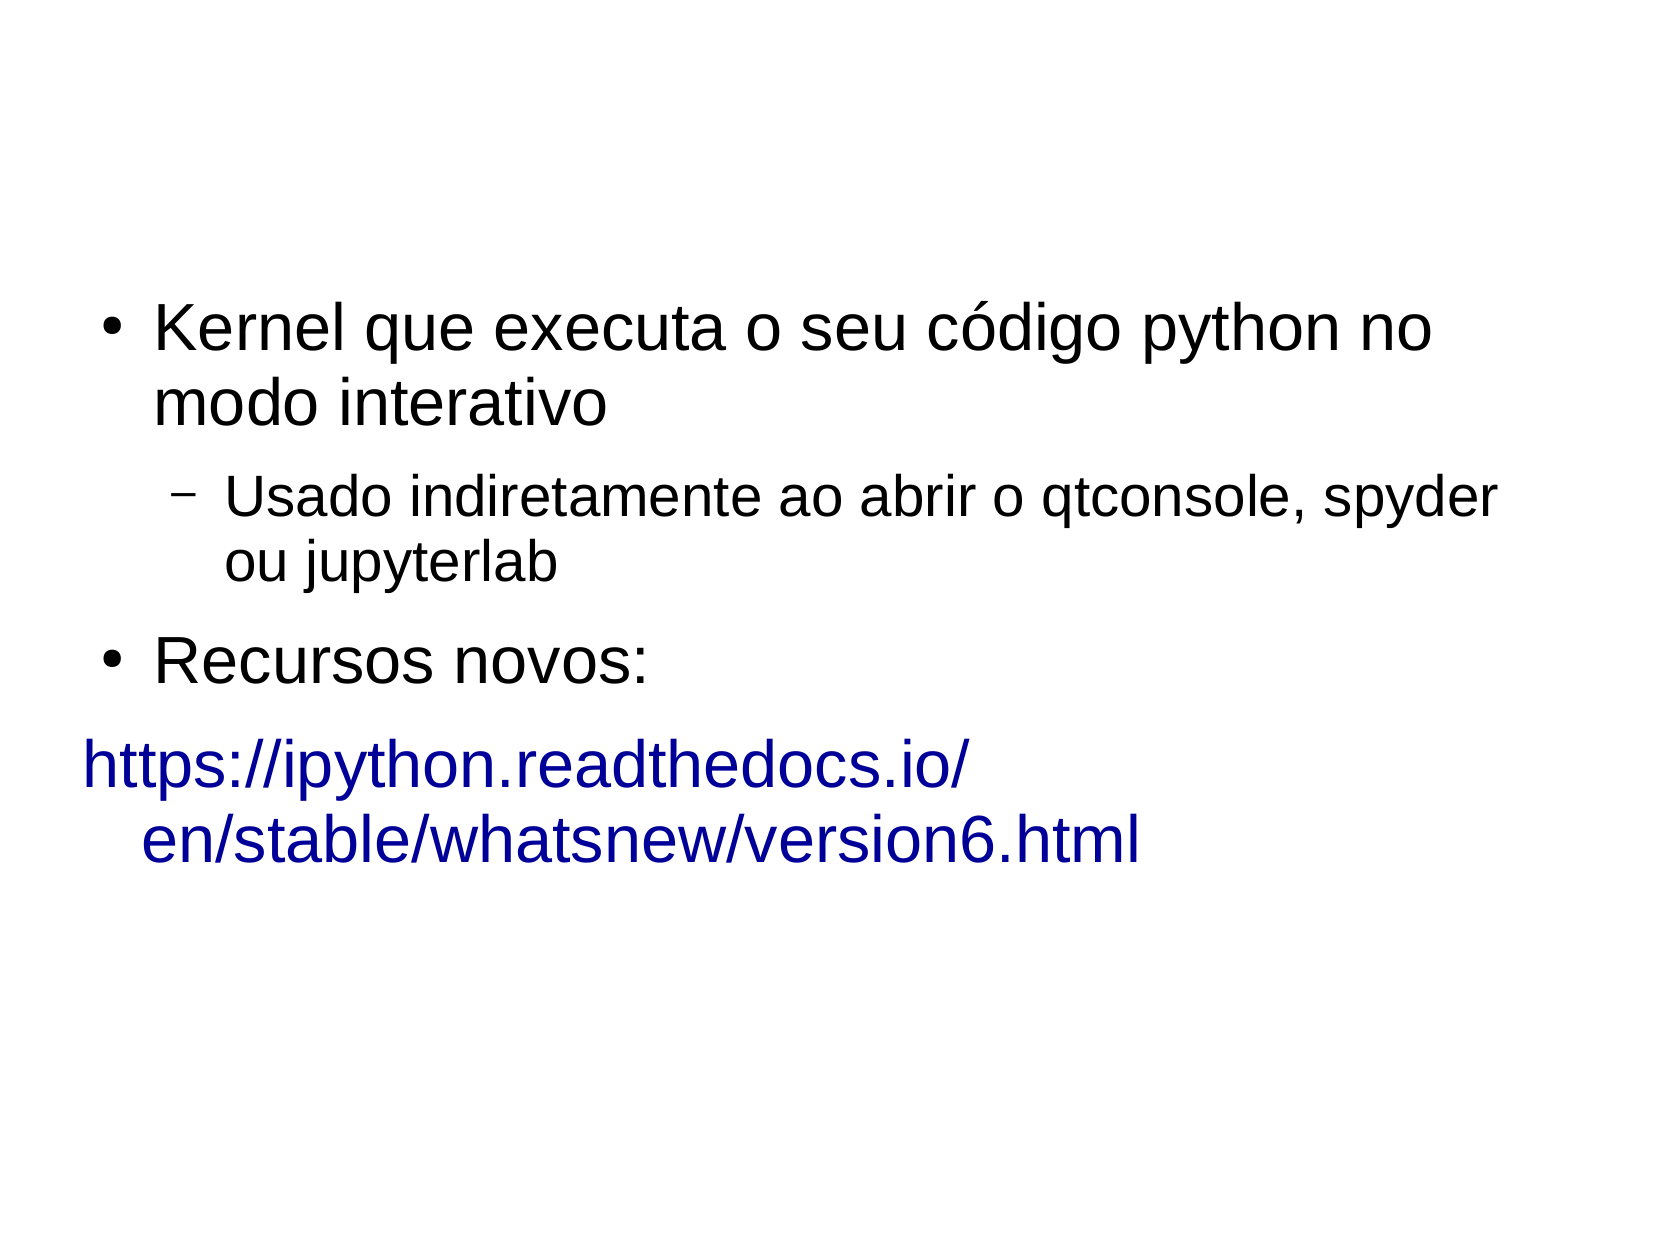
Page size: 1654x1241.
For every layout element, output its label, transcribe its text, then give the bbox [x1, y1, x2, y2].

list Kernel que executa o seu código python no modo interativo Usado indiretamente ao abrir o qtconsole, spyder ou jupyterlab Recursos novos: https://ipython.readthedocs.io/ en/stable/whatsnew/version6.html [82, 290, 1571, 1010]
